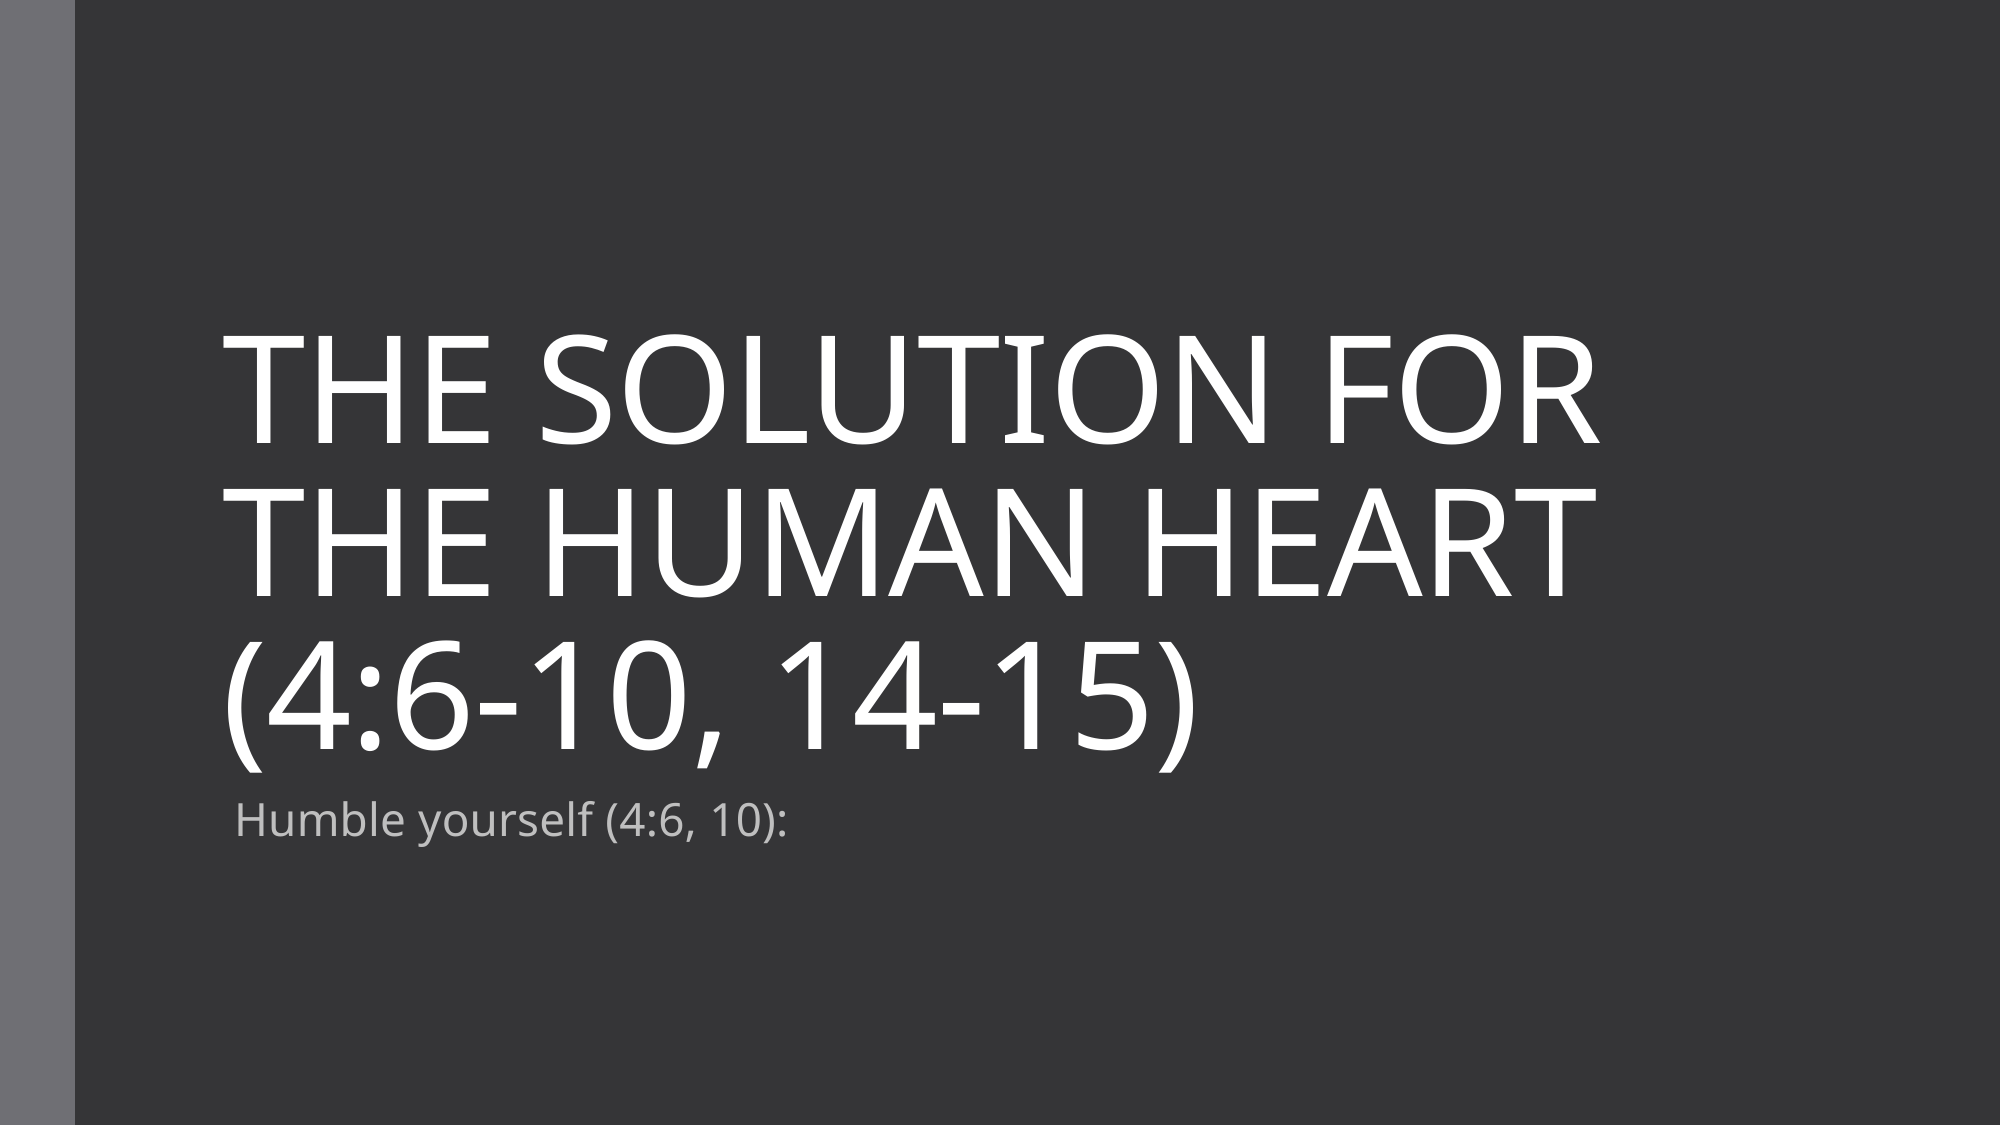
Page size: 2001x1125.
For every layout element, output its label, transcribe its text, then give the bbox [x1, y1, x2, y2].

title THE SOLUTION FOR THE HUMAN HEART (4:6-10, 14-15) [206, 124, 1752, 787]
subtitle Humble yourself (4:6, 10): [206, 787, 1752, 1066]
